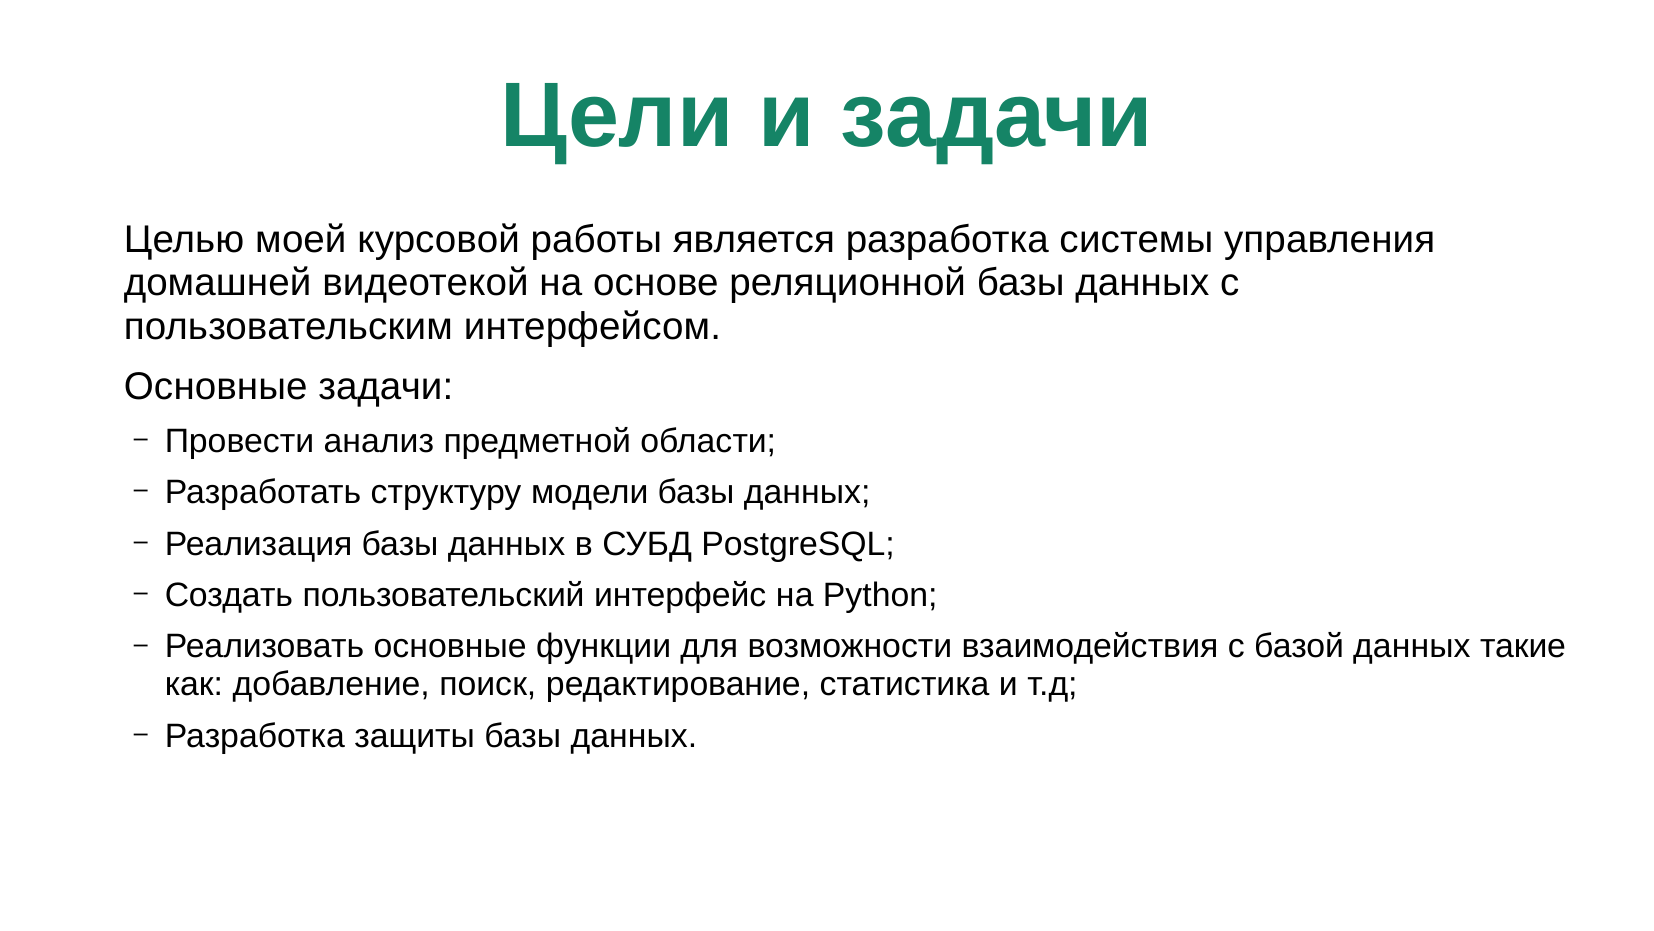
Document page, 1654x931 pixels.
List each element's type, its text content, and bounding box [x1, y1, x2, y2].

title Цели и задачи [82, 37, 1571, 193]
list Целью моей курсовой работы является разработка системы управления домашней видеотекой на основе реляционной базы данных с пользовательским интерфейсом. Основные задачи: Провести анализ предметной области; Разработать структуру модели базы данных; Реализация базы данных в СУБД PostgreSQL; Создать пользовательский интерфейс на Python; Реализовать основные функции для возможности взаимодействия с базой данных такие как: добавление, поиск, редактирование, статистика и т.д; Разработка защиты базы данных. [82, 217, 1571, 758]
